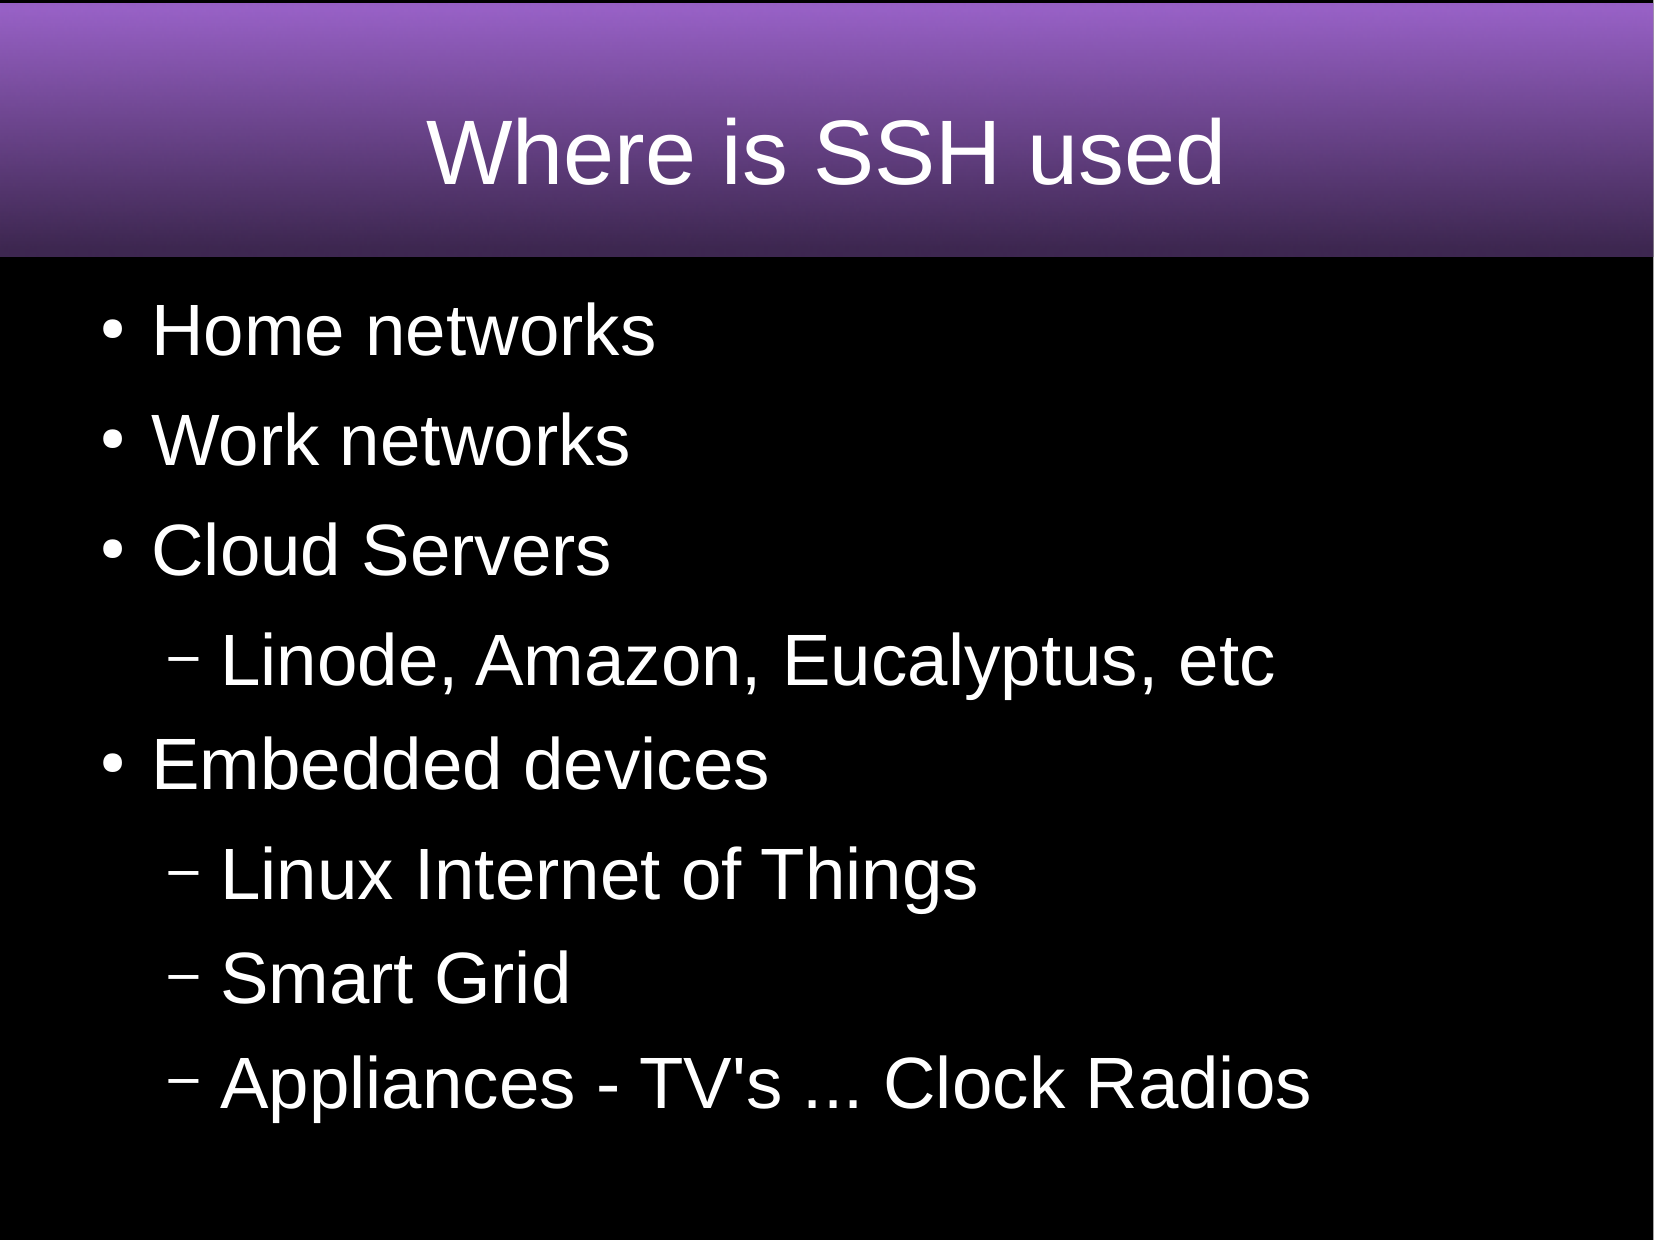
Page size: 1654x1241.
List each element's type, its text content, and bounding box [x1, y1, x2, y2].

list Home networks Work networks Cloud Servers Linode, Amazon, Eucalyptus, etc Embedded devices Linux Internet of Things Smart Grid Appliances - TV's ... Clock Radios [82, 290, 1571, 1130]
title Where is SSH used [82, 49, 1571, 257]
picture [0, 3, 1654, 257]
